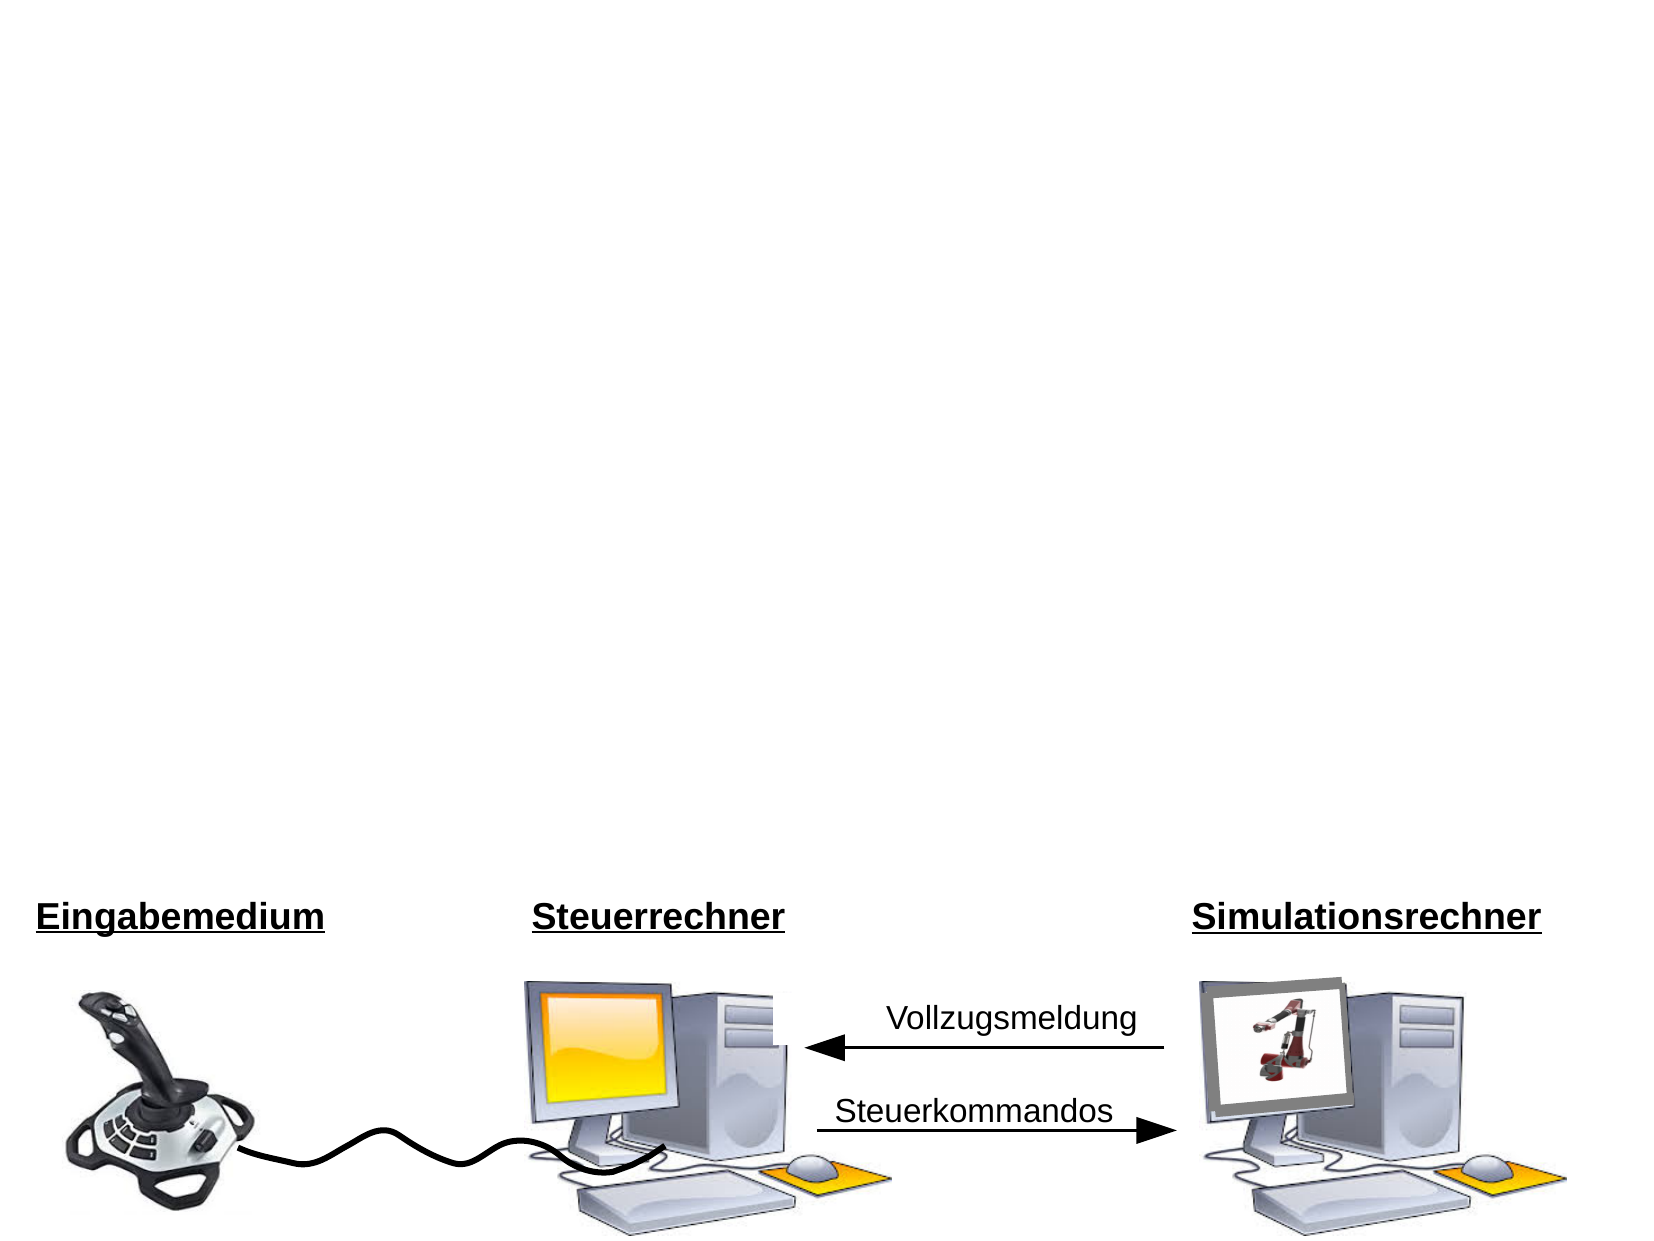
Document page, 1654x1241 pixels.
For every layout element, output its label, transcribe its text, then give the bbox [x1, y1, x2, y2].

picture [60, 990, 285, 1216]
picture [524, 981, 892, 1236]
text_box Simulationsrechner [1176, 888, 1567, 946]
picture [1199, 981, 1567, 1236]
text_box Vollzugsmeldung [773, 992, 1199, 1045]
text_box Eingabemedium [20, 887, 381, 945]
picture [1214, 990, 1346, 1104]
text_box Steuerkommandos [801, 1085, 1147, 1138]
text_box Steuerrechner [516, 887, 877, 945]
